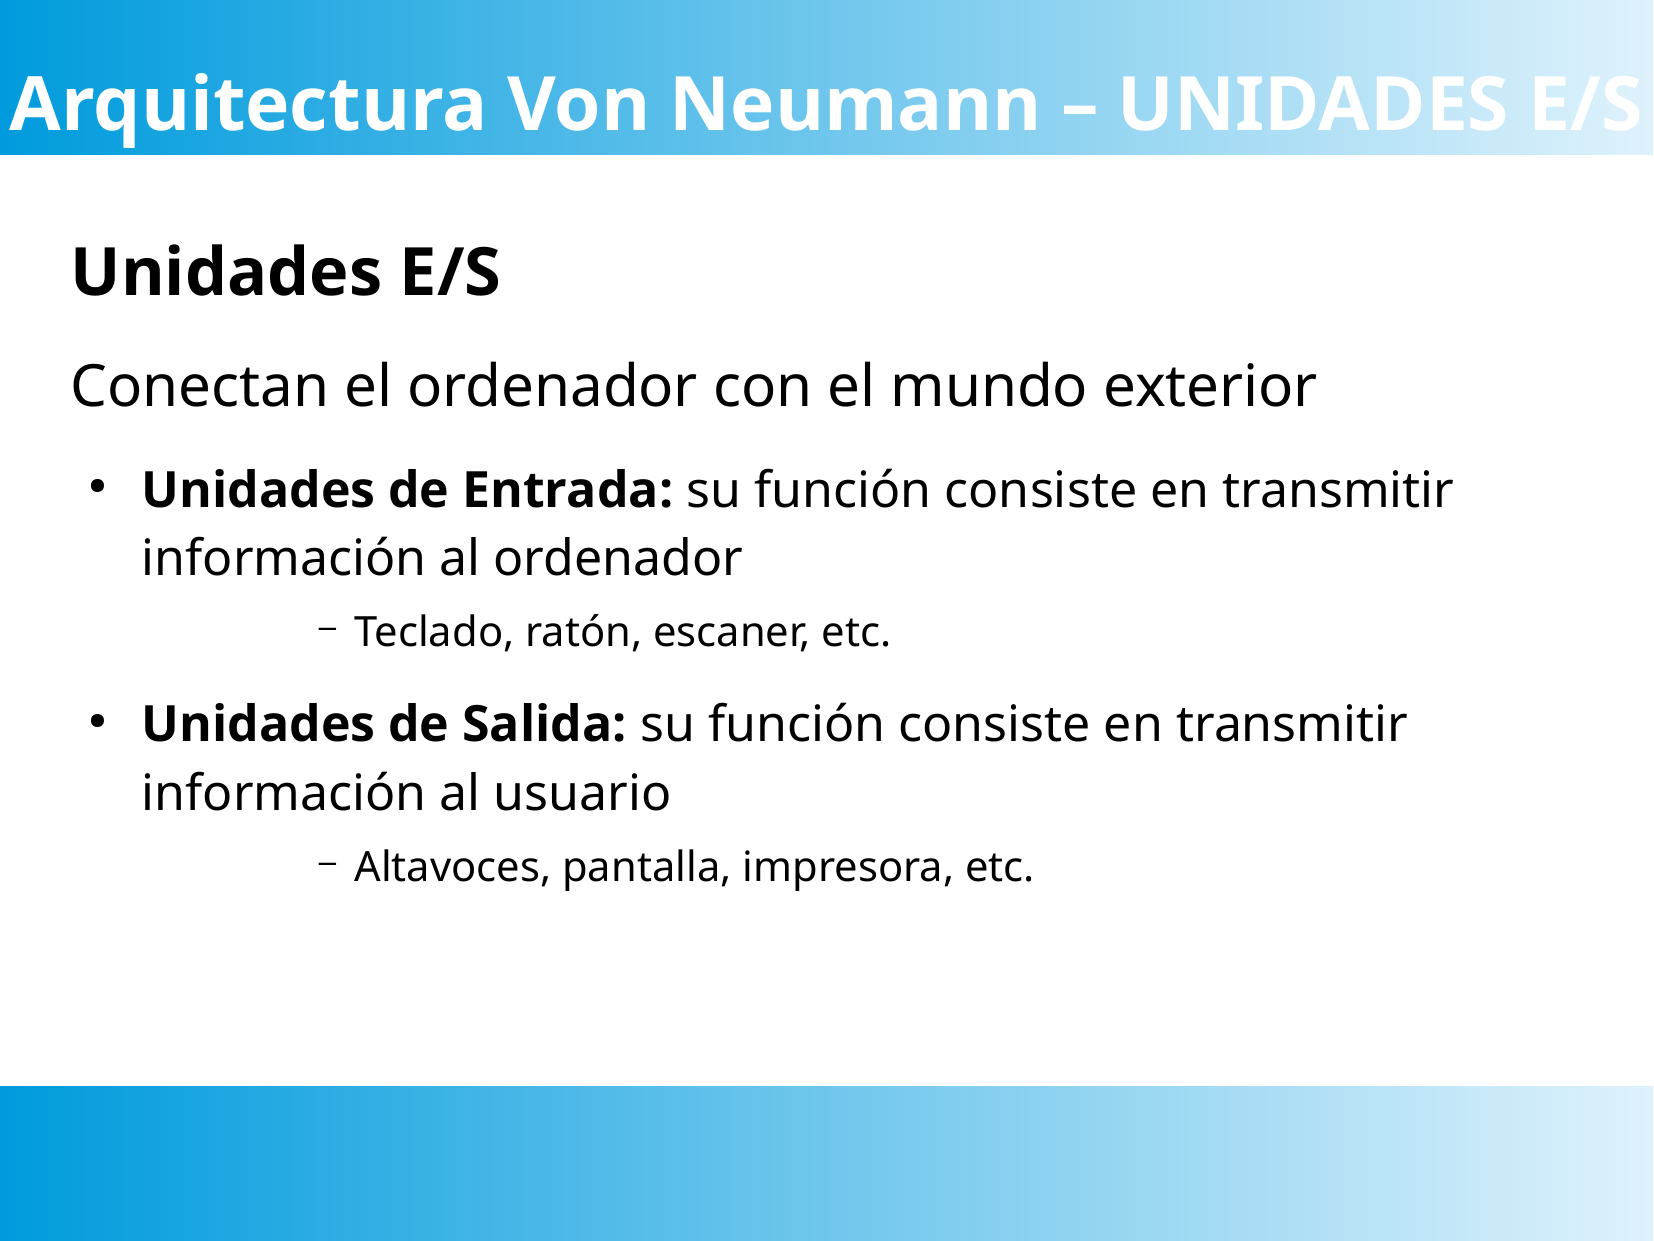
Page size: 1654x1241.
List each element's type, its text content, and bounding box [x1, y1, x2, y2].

list Unidades E/S Conectan el ordenador con el mundo exterior Unidades de Entrada: su función consiste en transmitir información al ordenador Teclado, ratón, escaner, etc. Unidades de Salida: su función consiste en transmitir información al usuario Altavoces, pantalla, impresora, etc. [70, 224, 1465, 1075]
title Arquitectura Von Neumann – UNIDADES E/S [0, 0, 1654, 205]
